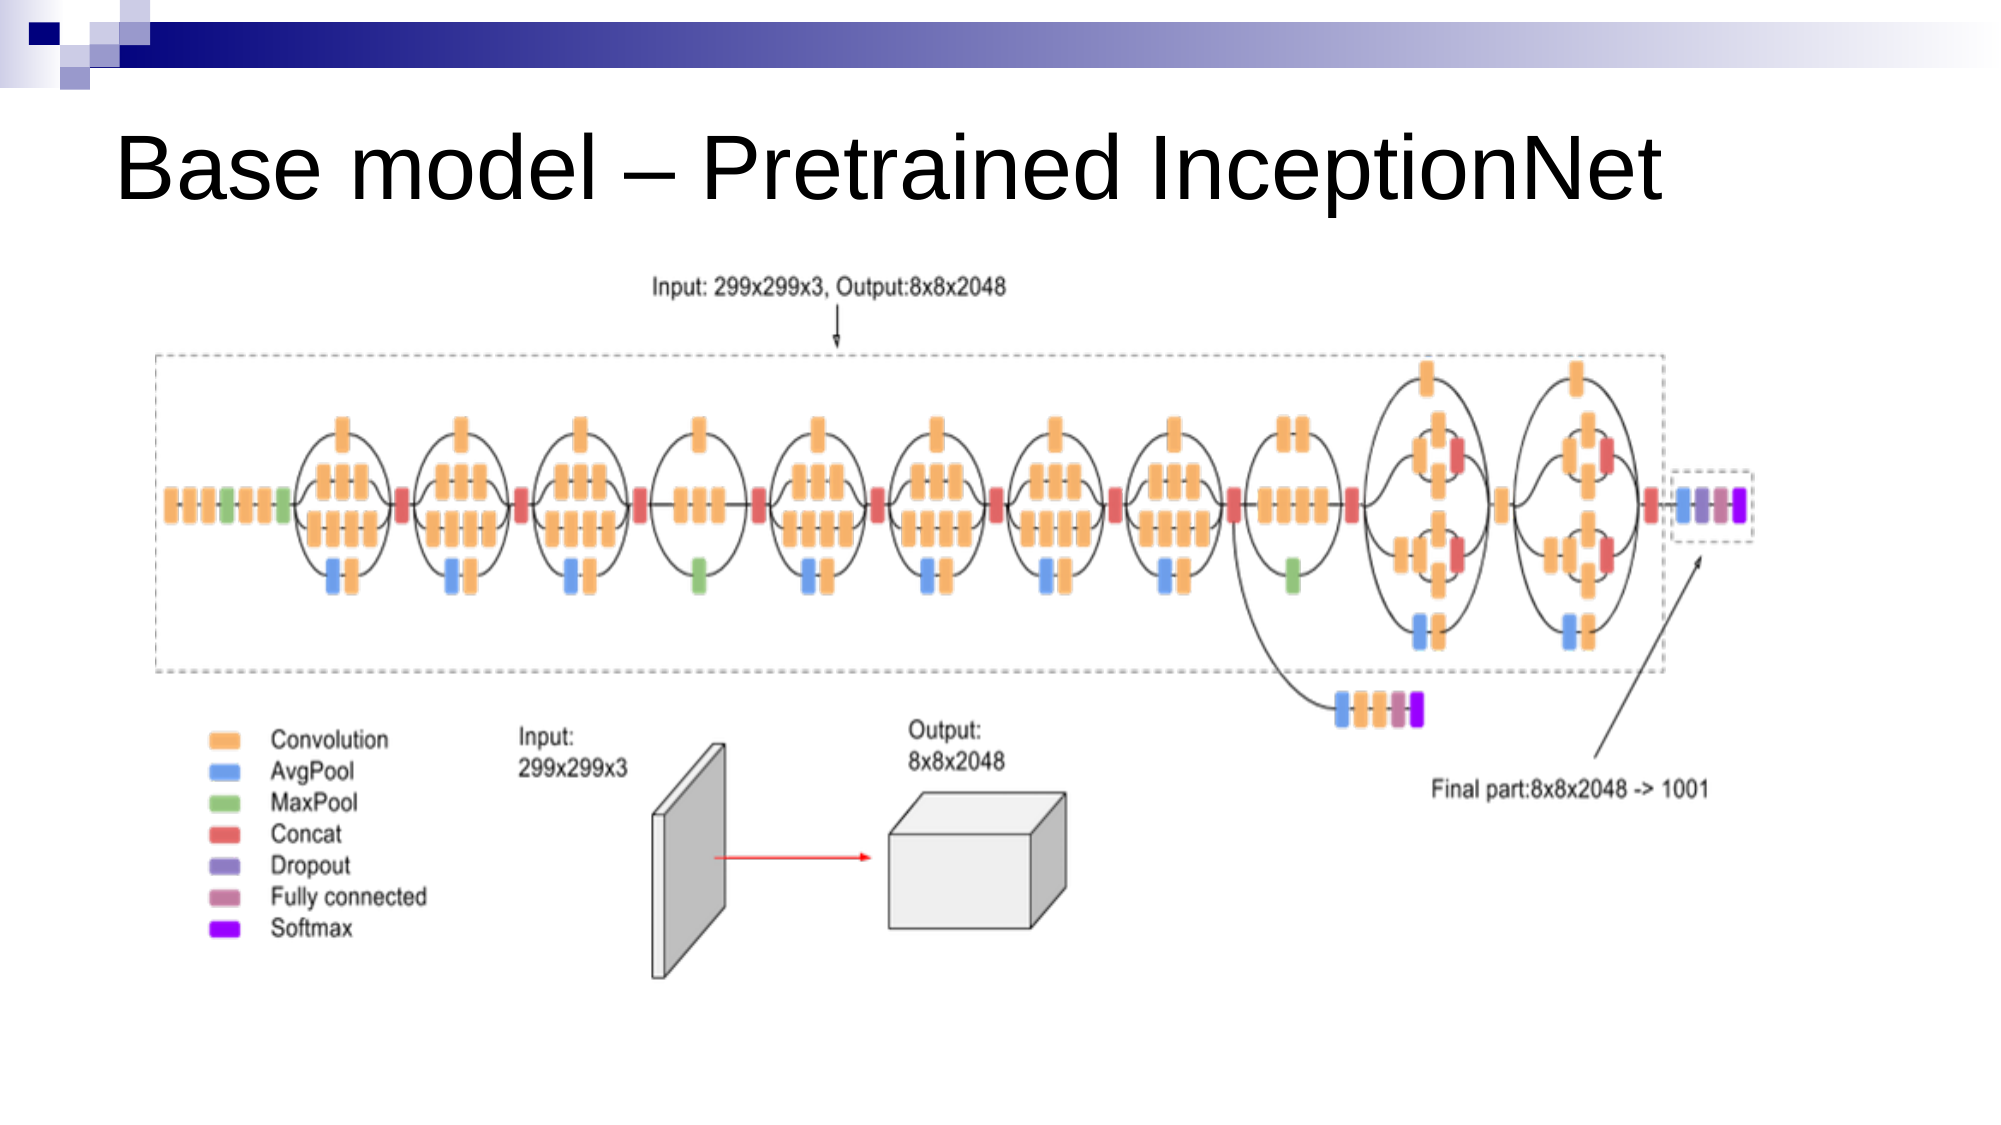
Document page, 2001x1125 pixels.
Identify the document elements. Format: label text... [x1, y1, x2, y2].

title Base model – Pretrained InceptionNet [99, 93, 1900, 232]
picture [155, 253, 1868, 1032]
